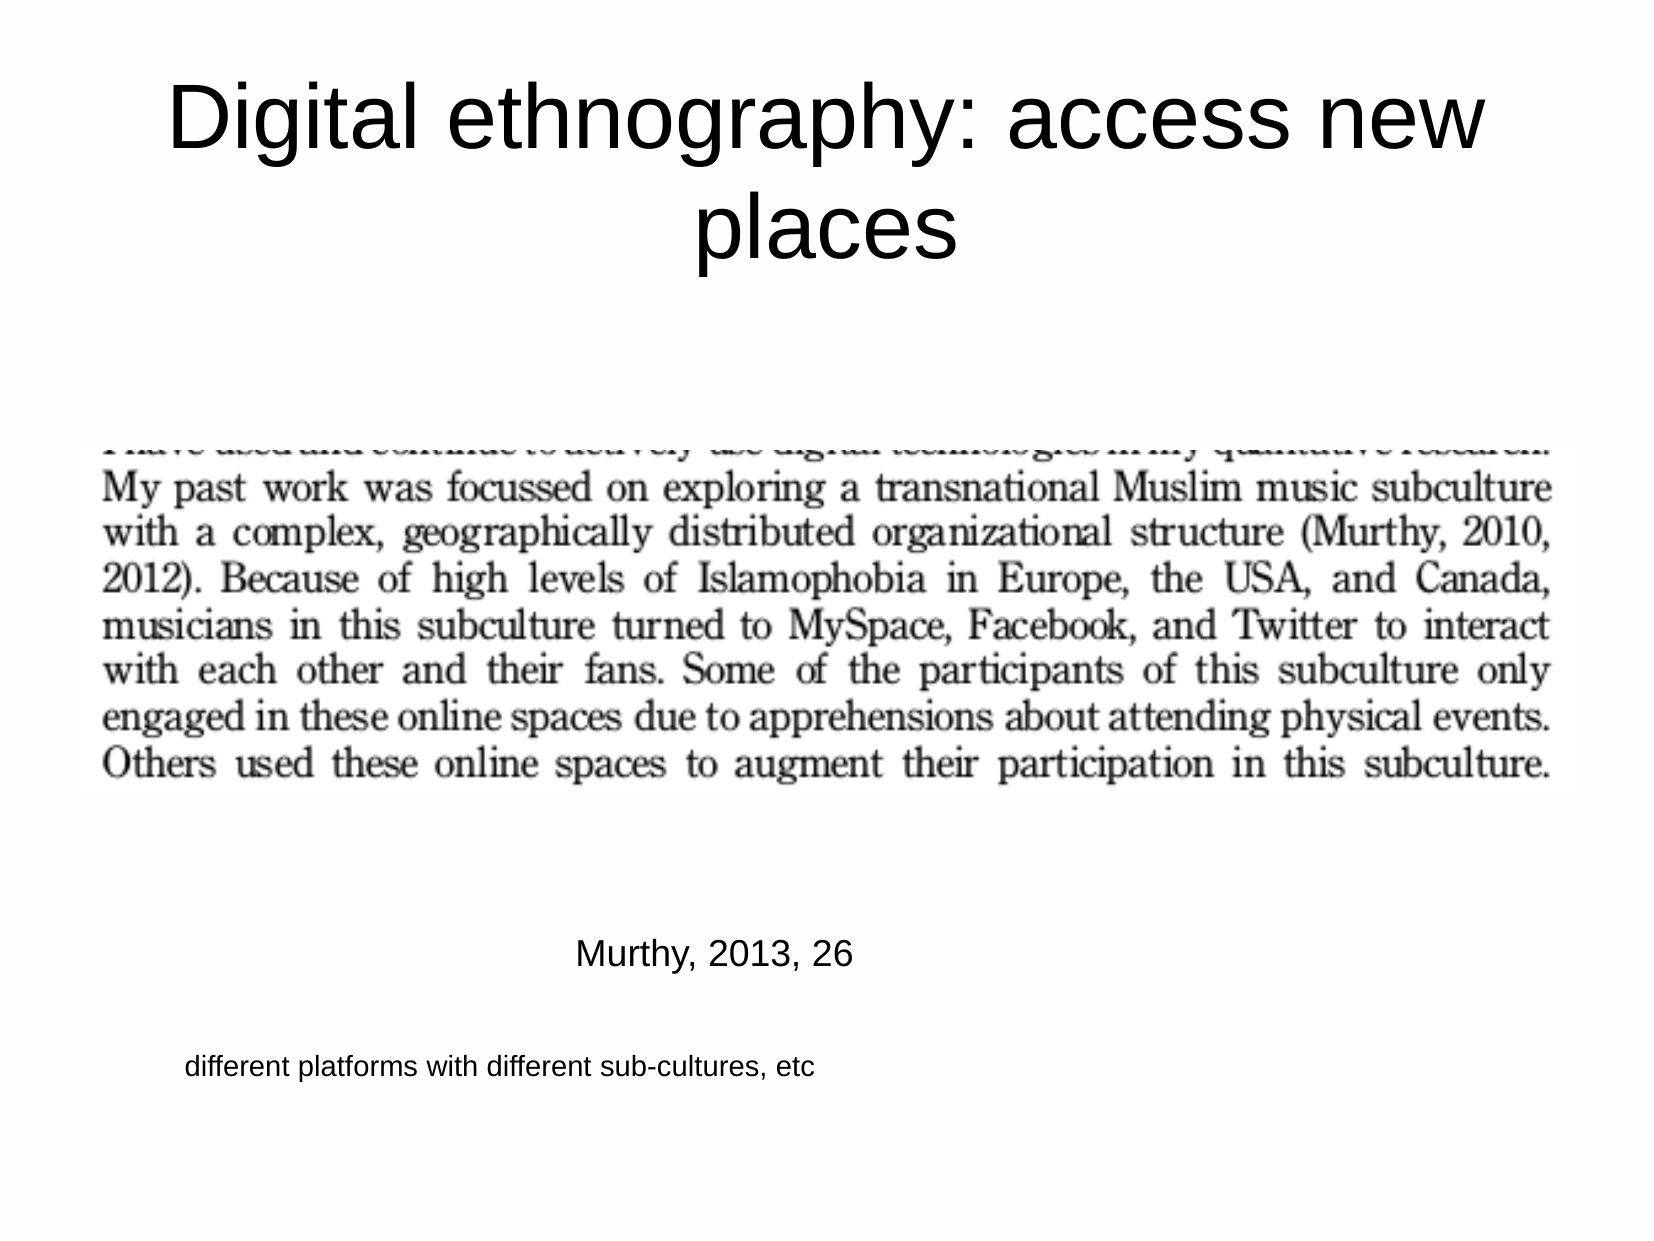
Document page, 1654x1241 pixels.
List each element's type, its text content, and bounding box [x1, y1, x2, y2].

text_box different platforms with different sub-cultures, etc [169, 1031, 941, 1093]
title Digital ethnography: access new places [82, 49, 1571, 257]
picture [79, 450, 1577, 790]
text_box Murthy, 2013, 26 [448, 921, 981, 979]
